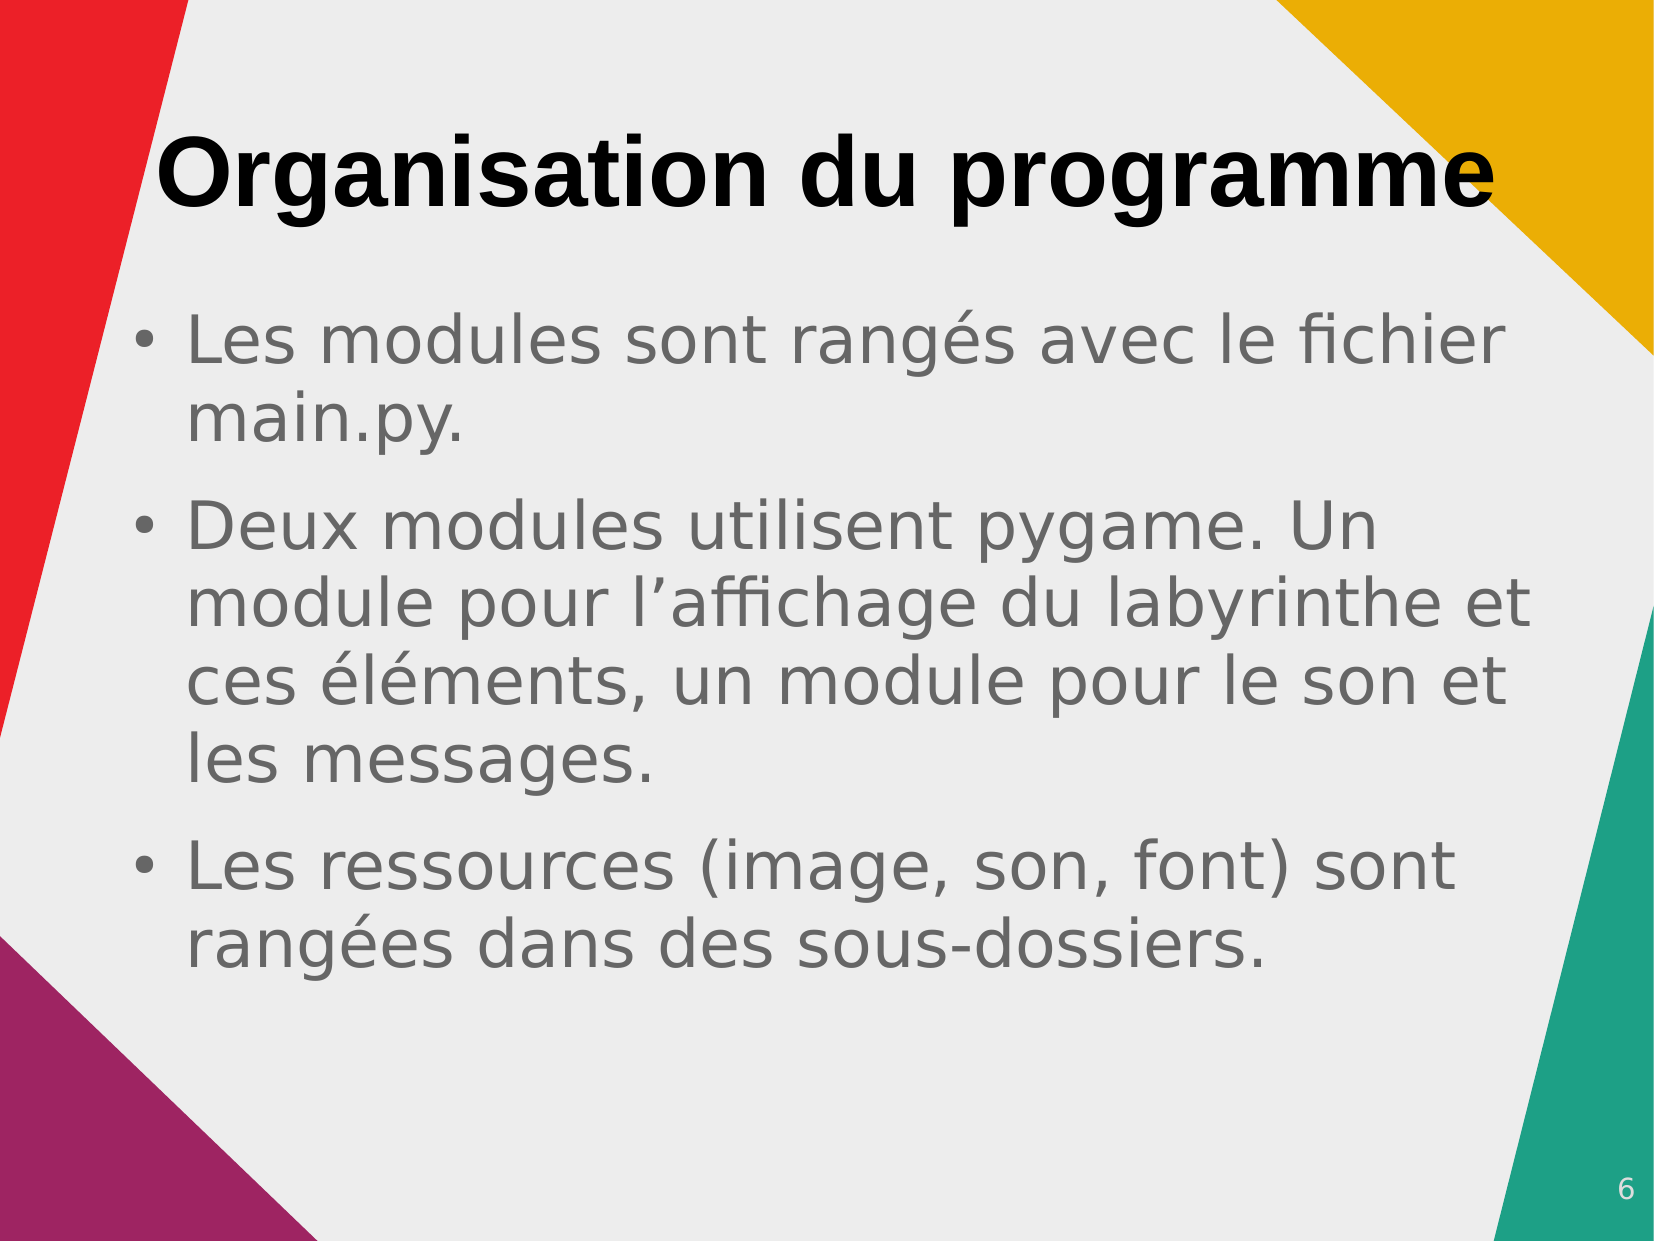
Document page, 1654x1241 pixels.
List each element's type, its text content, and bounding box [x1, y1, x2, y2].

title Organisation du programme [114, 73, 1539, 271]
list Les modules sont rangés avec le fichier main.py. Deux modules utilisent pygame. Un module pour l’affichage du labyrinthe et ces éléments, un module pour le son et les messages. Les ressources (image, son, font) sont rangées dans des sous-dossiers. [114, 302, 1539, 1033]
